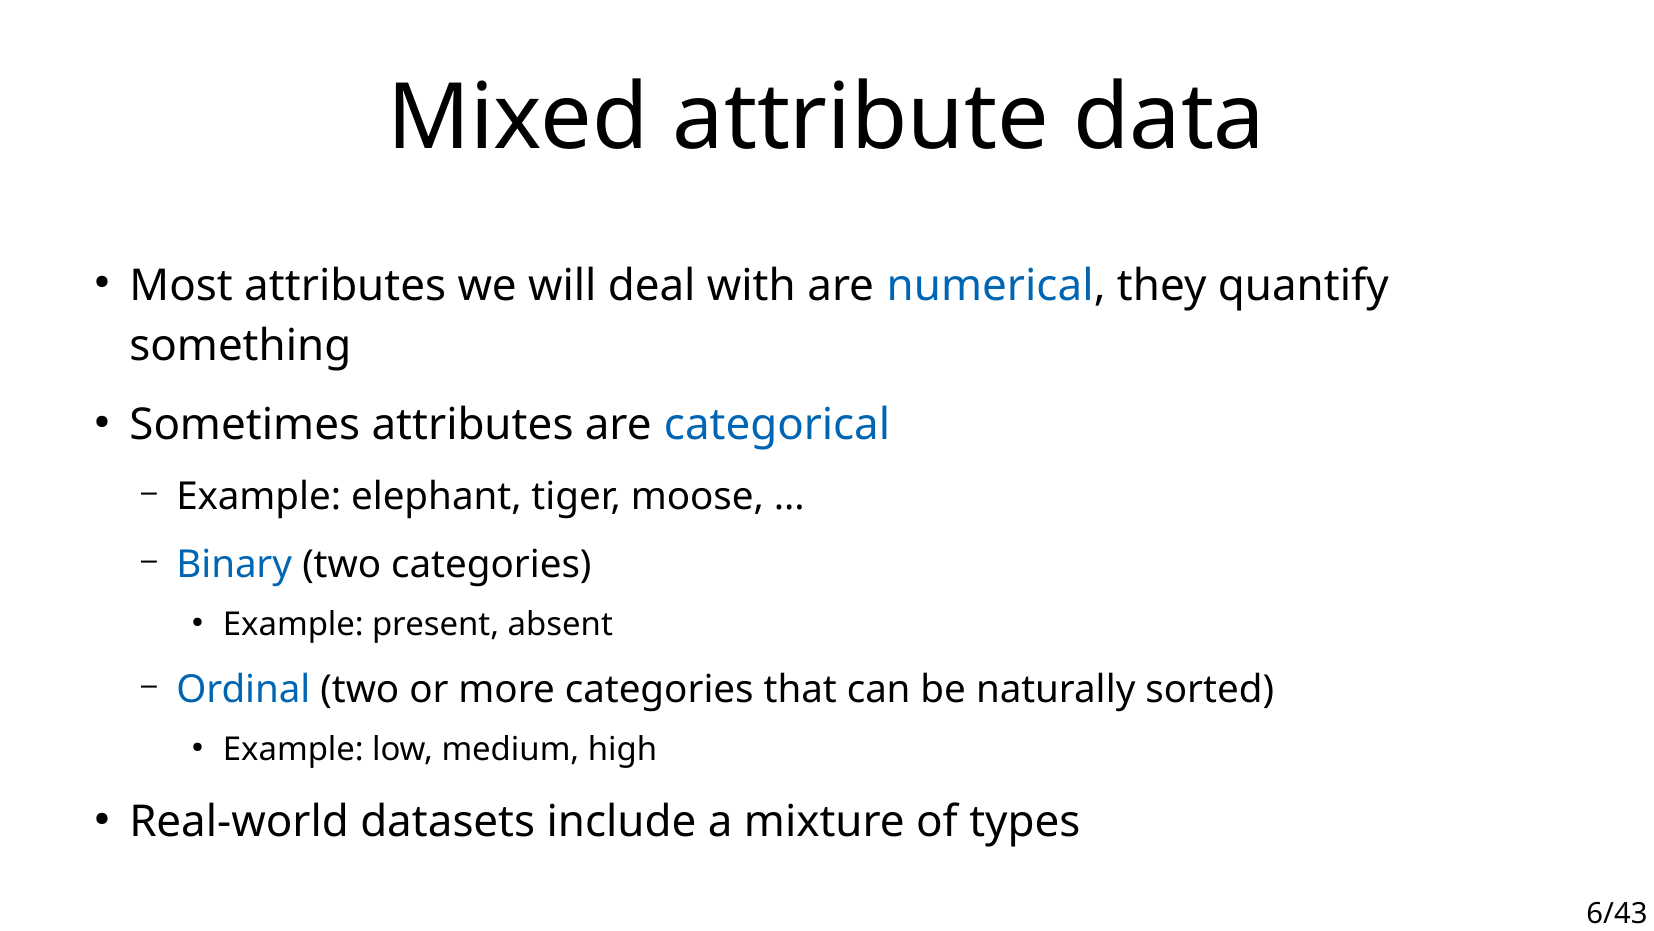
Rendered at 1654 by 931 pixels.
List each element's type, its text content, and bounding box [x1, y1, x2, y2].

title Mixed attribute data [82, 1, 1571, 226]
list Most attributes we will deal with are numerical, they quantify something Sometimes attributes are categorical Example: elephant, tiger, moose, ... Binary (two categories) Example: present, absent Ordinal (two or more categories that can be naturally sorted) Example: low, medium, high Real-world datasets include a mixture of types [82, 253, 1571, 856]
